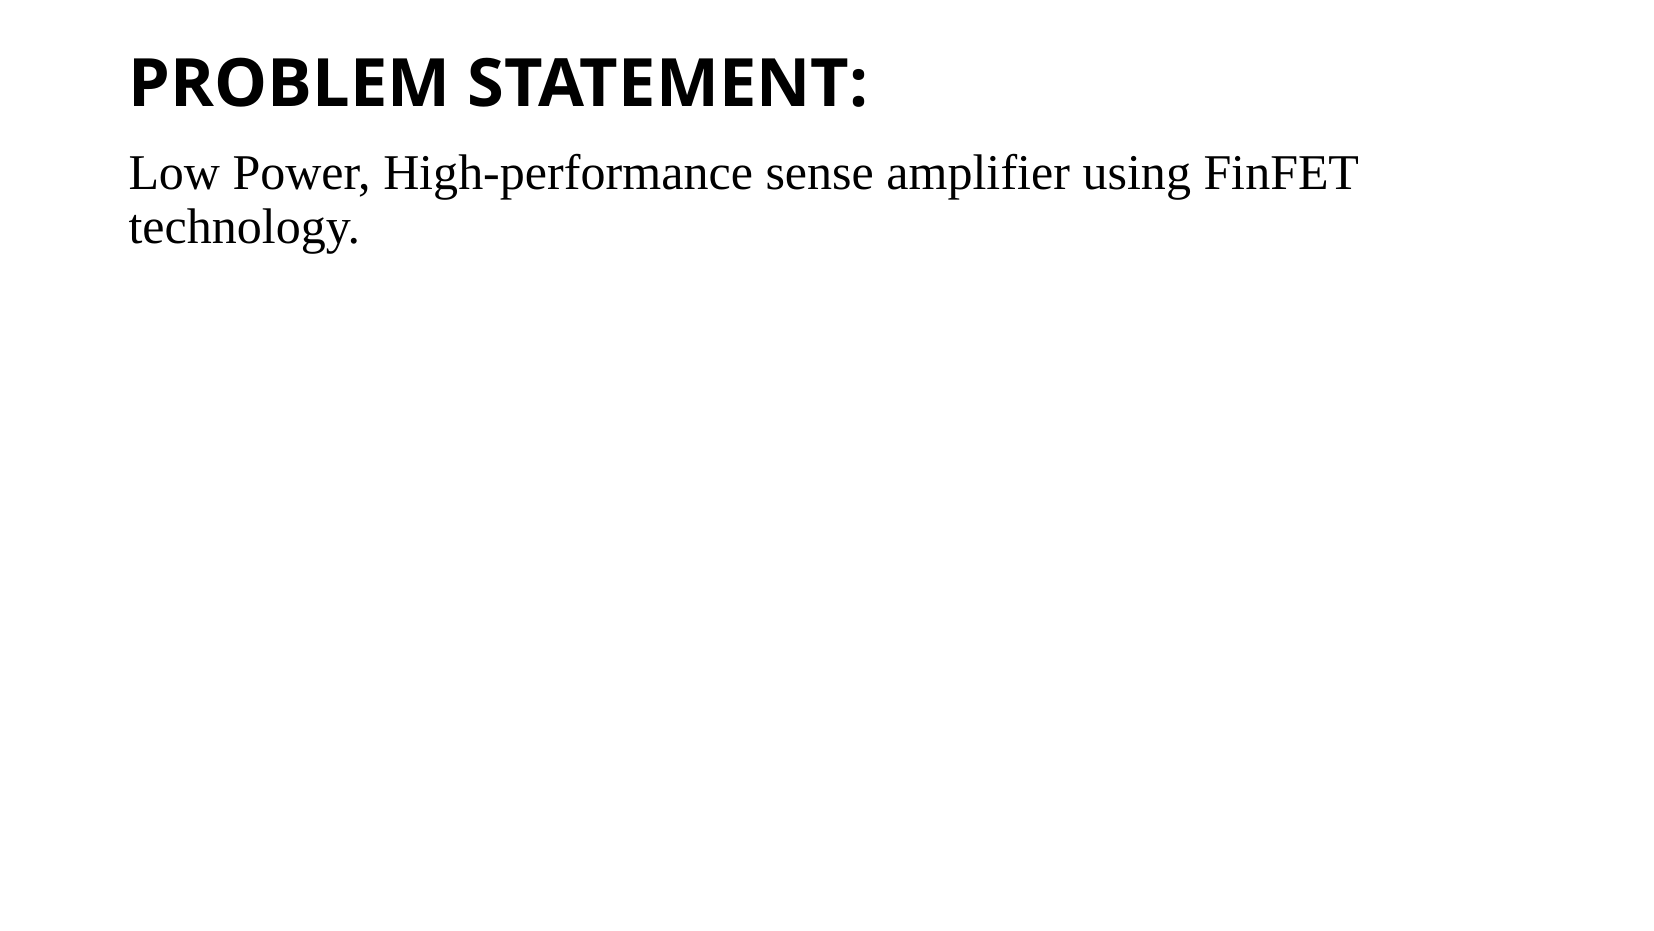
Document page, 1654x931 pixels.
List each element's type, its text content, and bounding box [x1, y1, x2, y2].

list PROBLEM STATEMENT: Low Power, High-performance sense amplifier using FinFET technology. [113, 41, 1540, 899]
